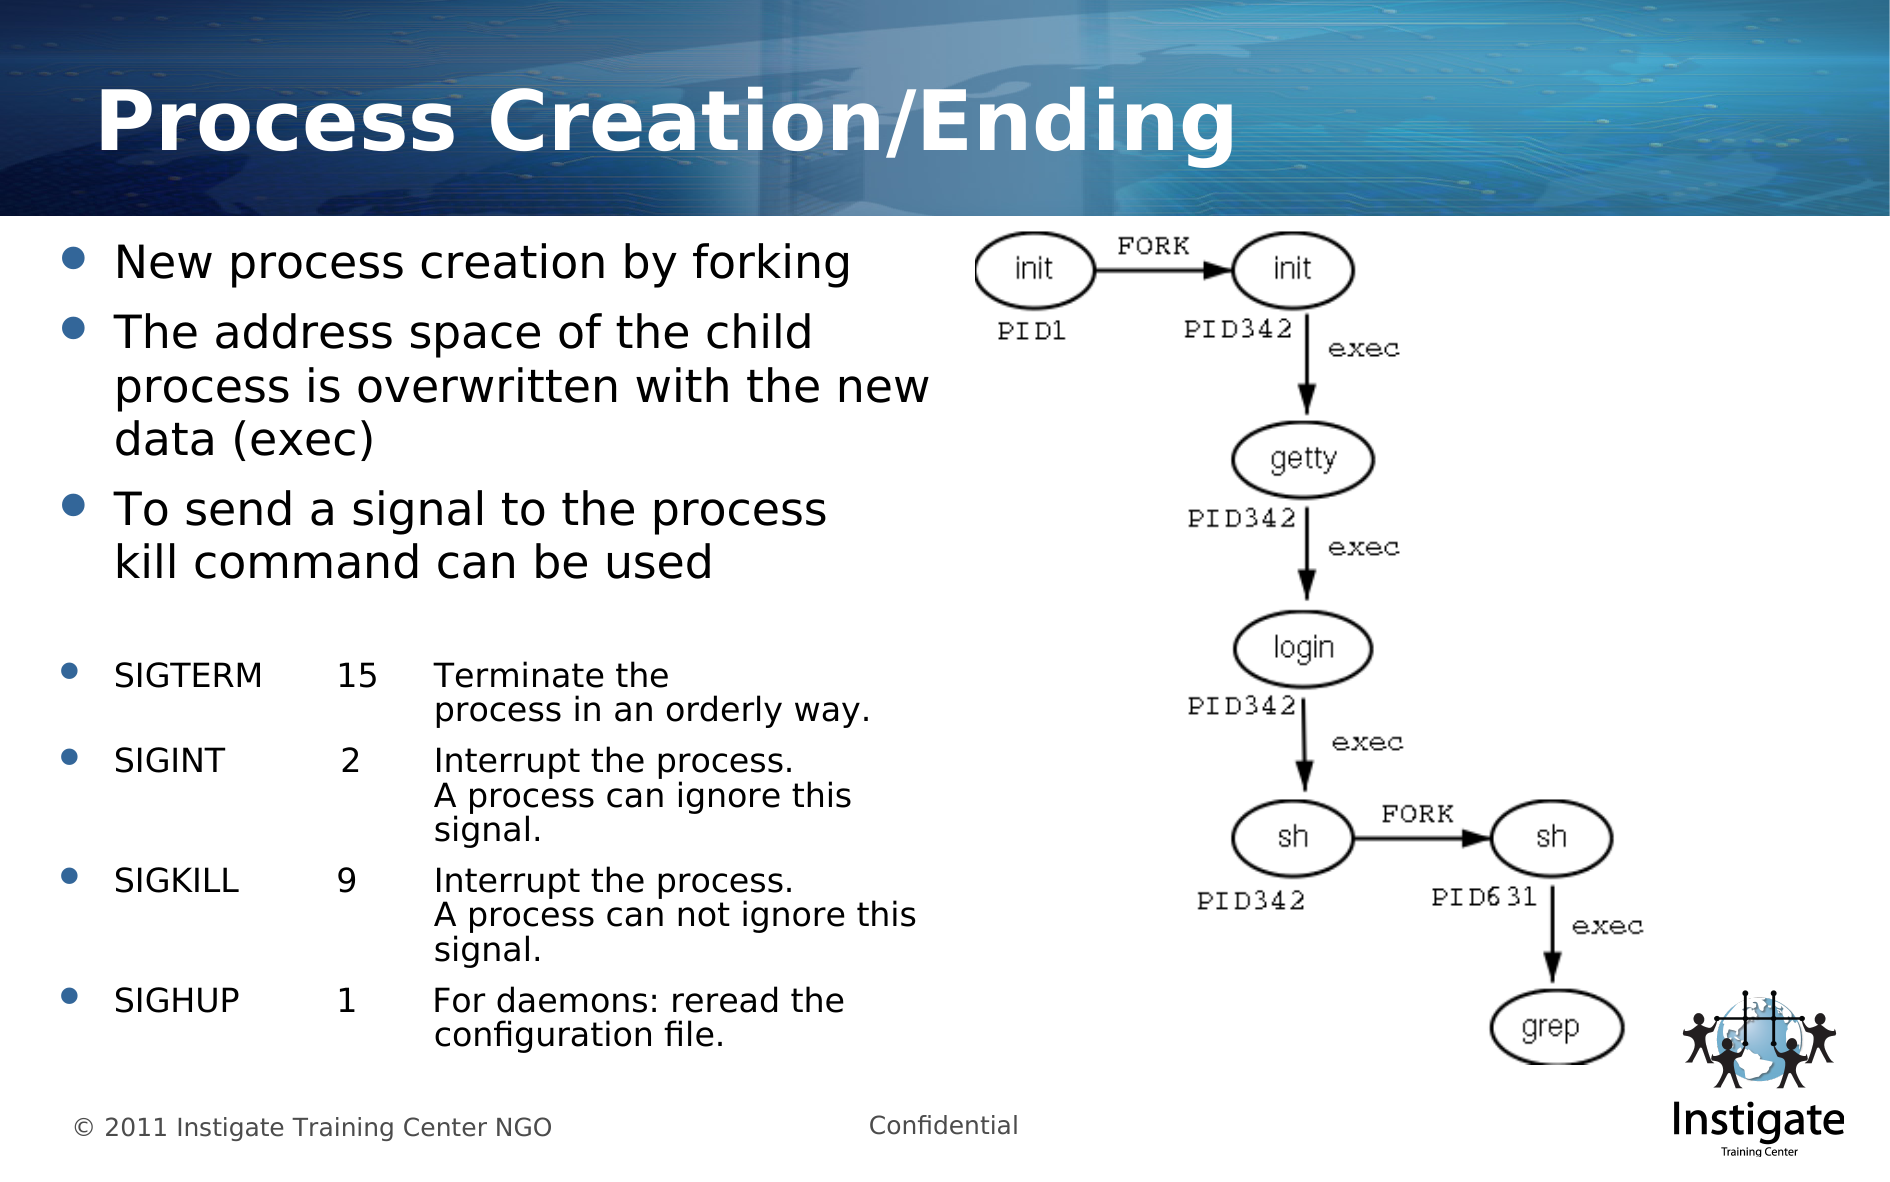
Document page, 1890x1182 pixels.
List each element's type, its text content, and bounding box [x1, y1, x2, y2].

list New process creation by forking The address space of the child process is overwritten with the new data (exec) To send a signal to the process kill command can be used SIGTERM 15 Terminate the process in an orderly way. SIGINT 2 Interrupt the process. A process can ignore this signal. SIGKILL 9 Interrupt the process. A process can not ignore this signal. SIGHUP 1 For daemons: reread the configuration file. [59, 236, 1831, 1101]
picture [1674, 990, 1844, 1157]
picture [975, 230, 1651, 1065]
picture [0, 0, 1890, 216]
title Process Creation/Ending [94, 54, 1793, 210]
